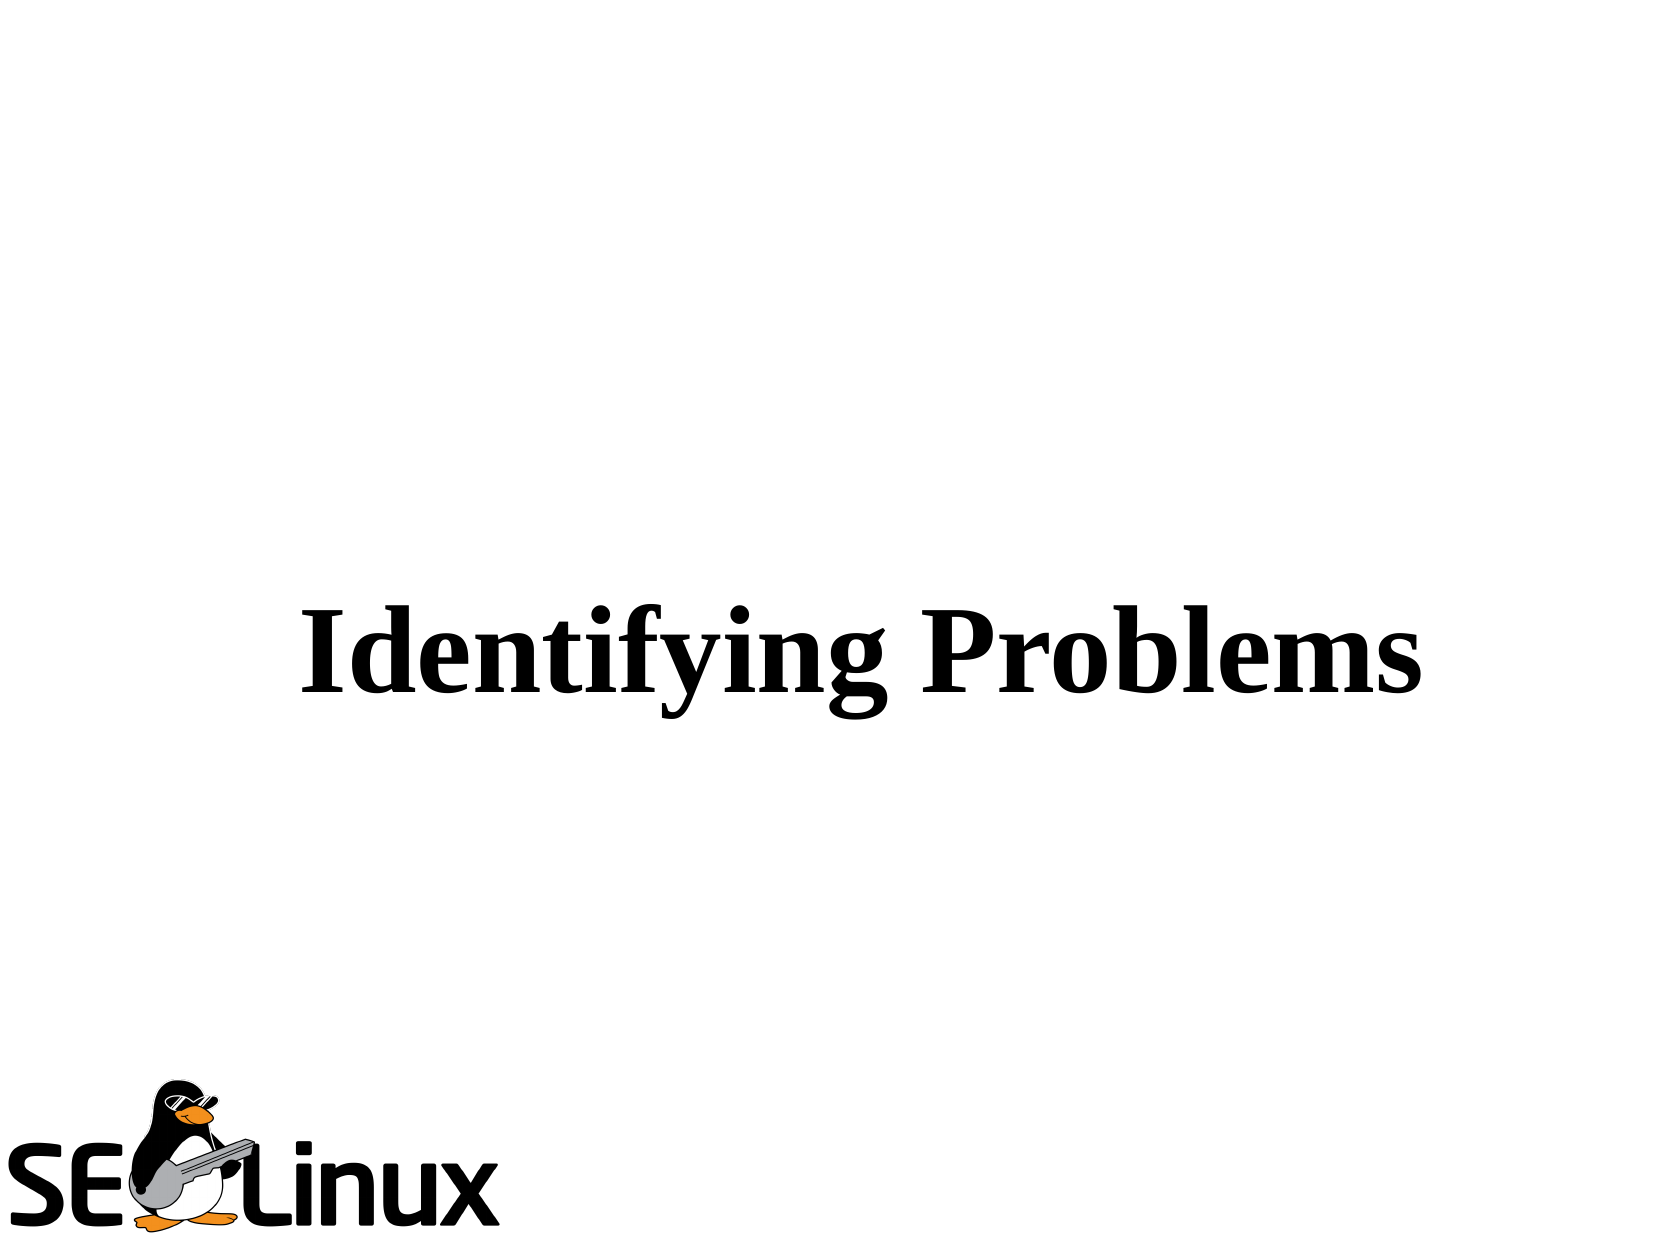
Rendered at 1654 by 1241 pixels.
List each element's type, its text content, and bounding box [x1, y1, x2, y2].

list Identifying Problems [82, 290, 1571, 1010]
picture [0, 919, 526, 1241]
